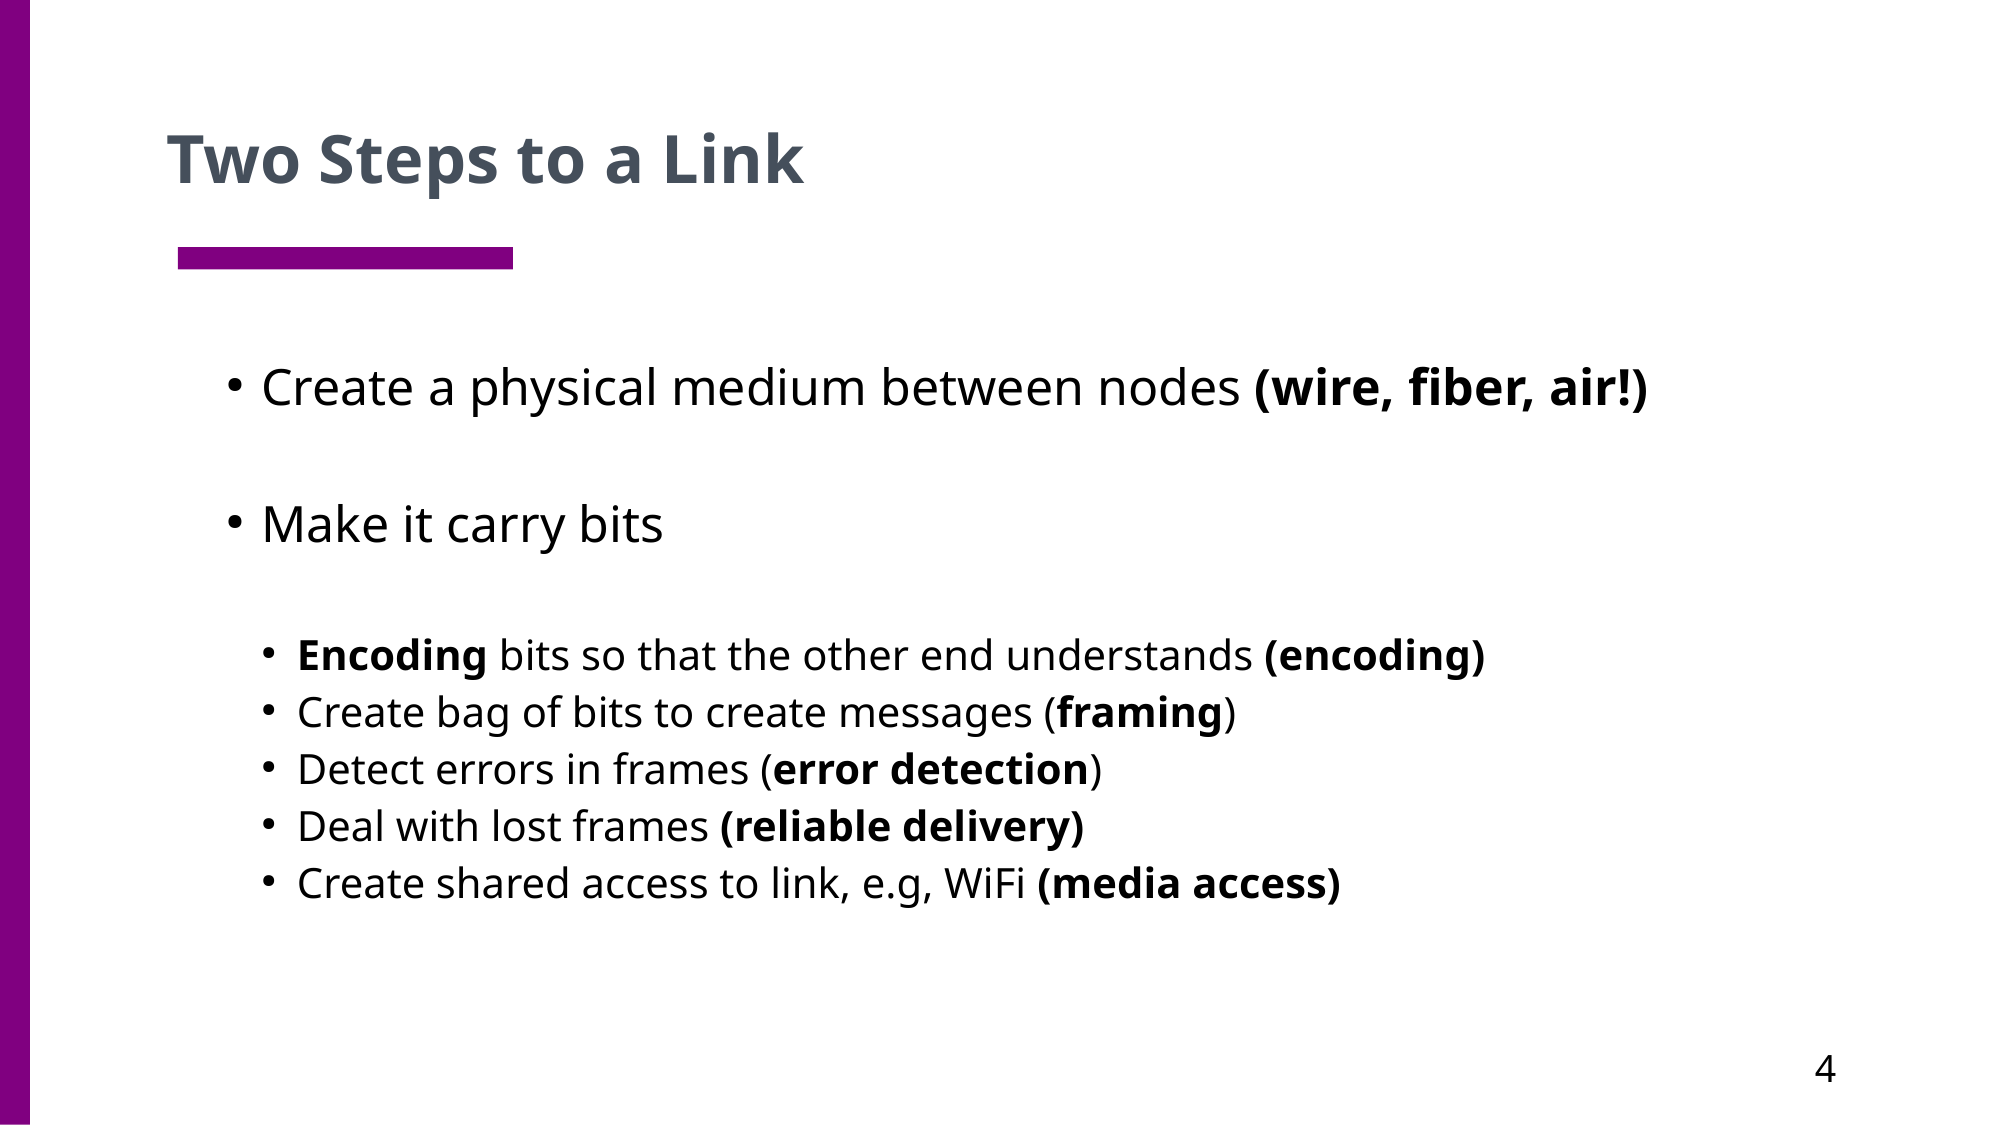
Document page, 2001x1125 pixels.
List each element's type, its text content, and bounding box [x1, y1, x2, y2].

text_box Two Steps to a Link [151, 0, 1849, 212]
text_box Create a physical medium between nodes (wire, fiber, air!) Make it carry bits Encoding bits so that the other end understands (encoding) Create bag of bits to create messages (framing) Detect errors in frames (error detection) Deal with lost frames (reliable delivery) Create shared access to link, e.g, WiFi (media access) [211, 345, 1815, 836]
